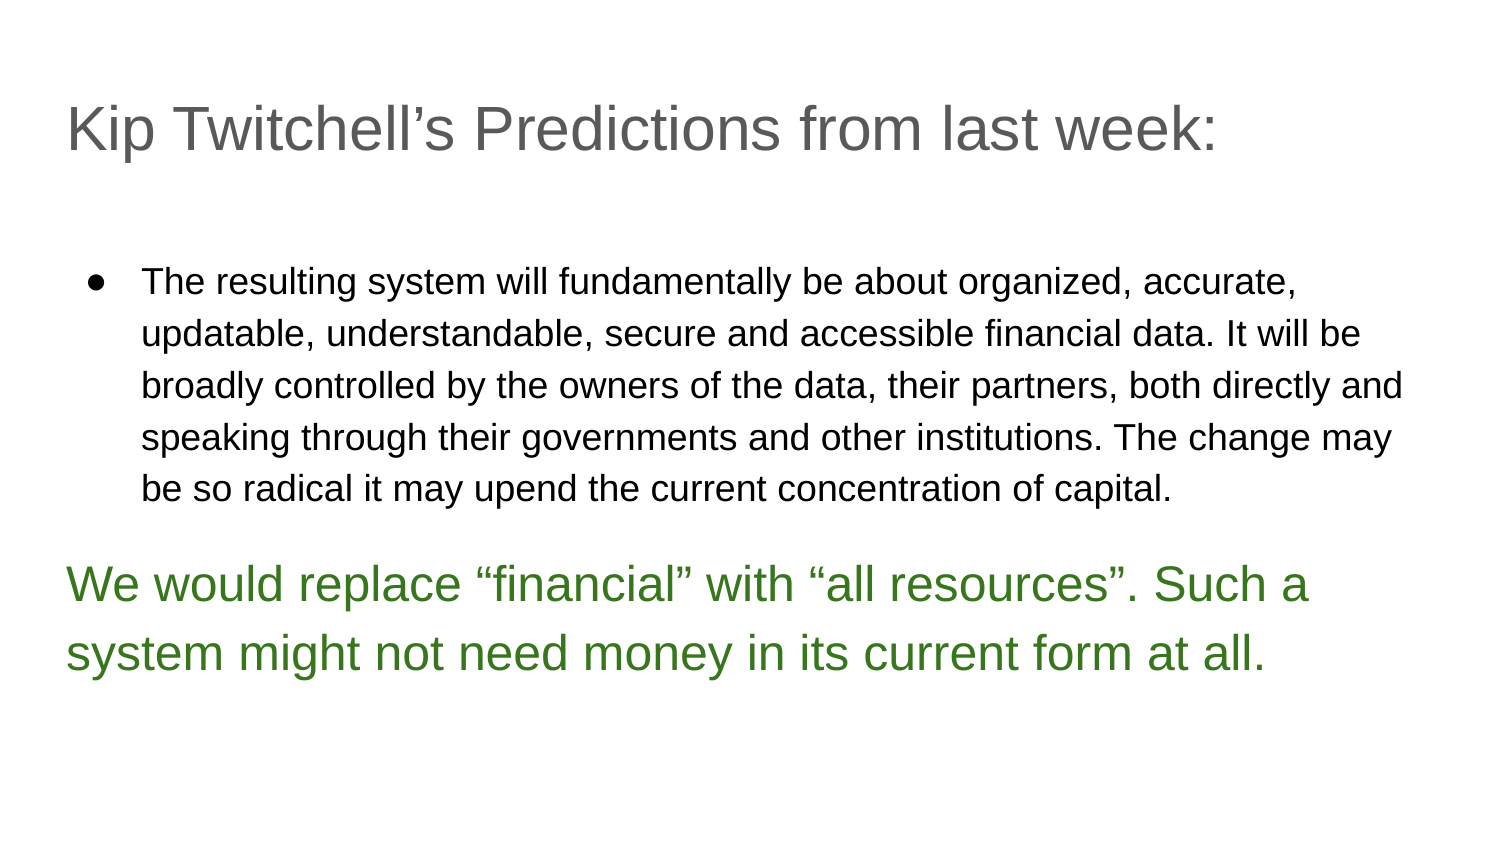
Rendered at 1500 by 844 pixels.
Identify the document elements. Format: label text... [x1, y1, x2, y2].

list The resulting system will fundamentally be about organized, accurate, updatable, understandable, secure and accessible financial data. It will be broadly controlled by the owners of the data, their partners, both directly and speaking through their governments and other institutions. The change may be so radical it may upend the current concentration of capital. We would replace “financial” with “all resources”. Such a system might not need money in its current form at all. [51, 235, 1449, 775]
title Kip Twitchell’s Predictions from last week: [51, 72, 1449, 167]
